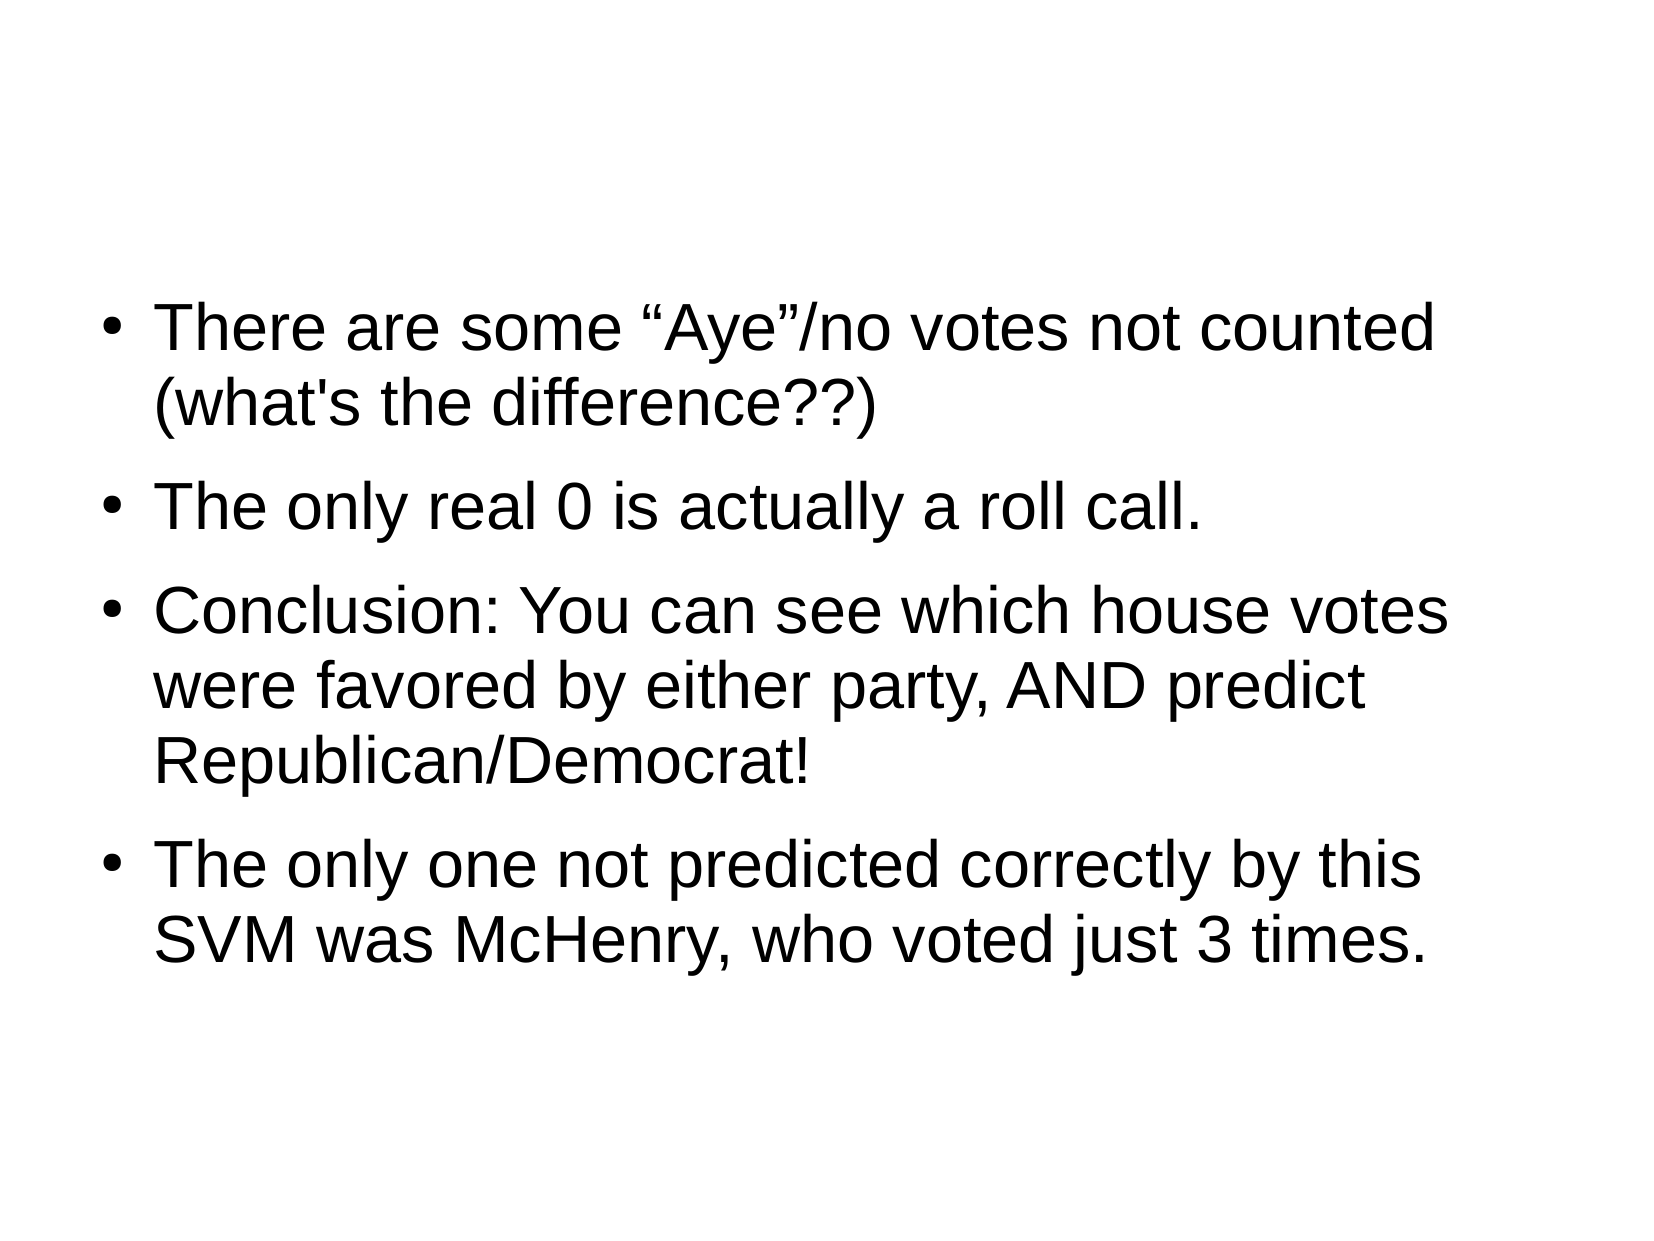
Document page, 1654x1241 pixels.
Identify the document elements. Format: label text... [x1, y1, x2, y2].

list There are some “Aye”/no votes not counted (what's the difference??) The only real 0 is actually a roll call. Conclusion: You can see which house votes were favored by either party, AND predict Republican/Democrat! The only one not predicted correctly by this SVM was McHenry, who voted just 3 times. [82, 290, 1571, 1010]
